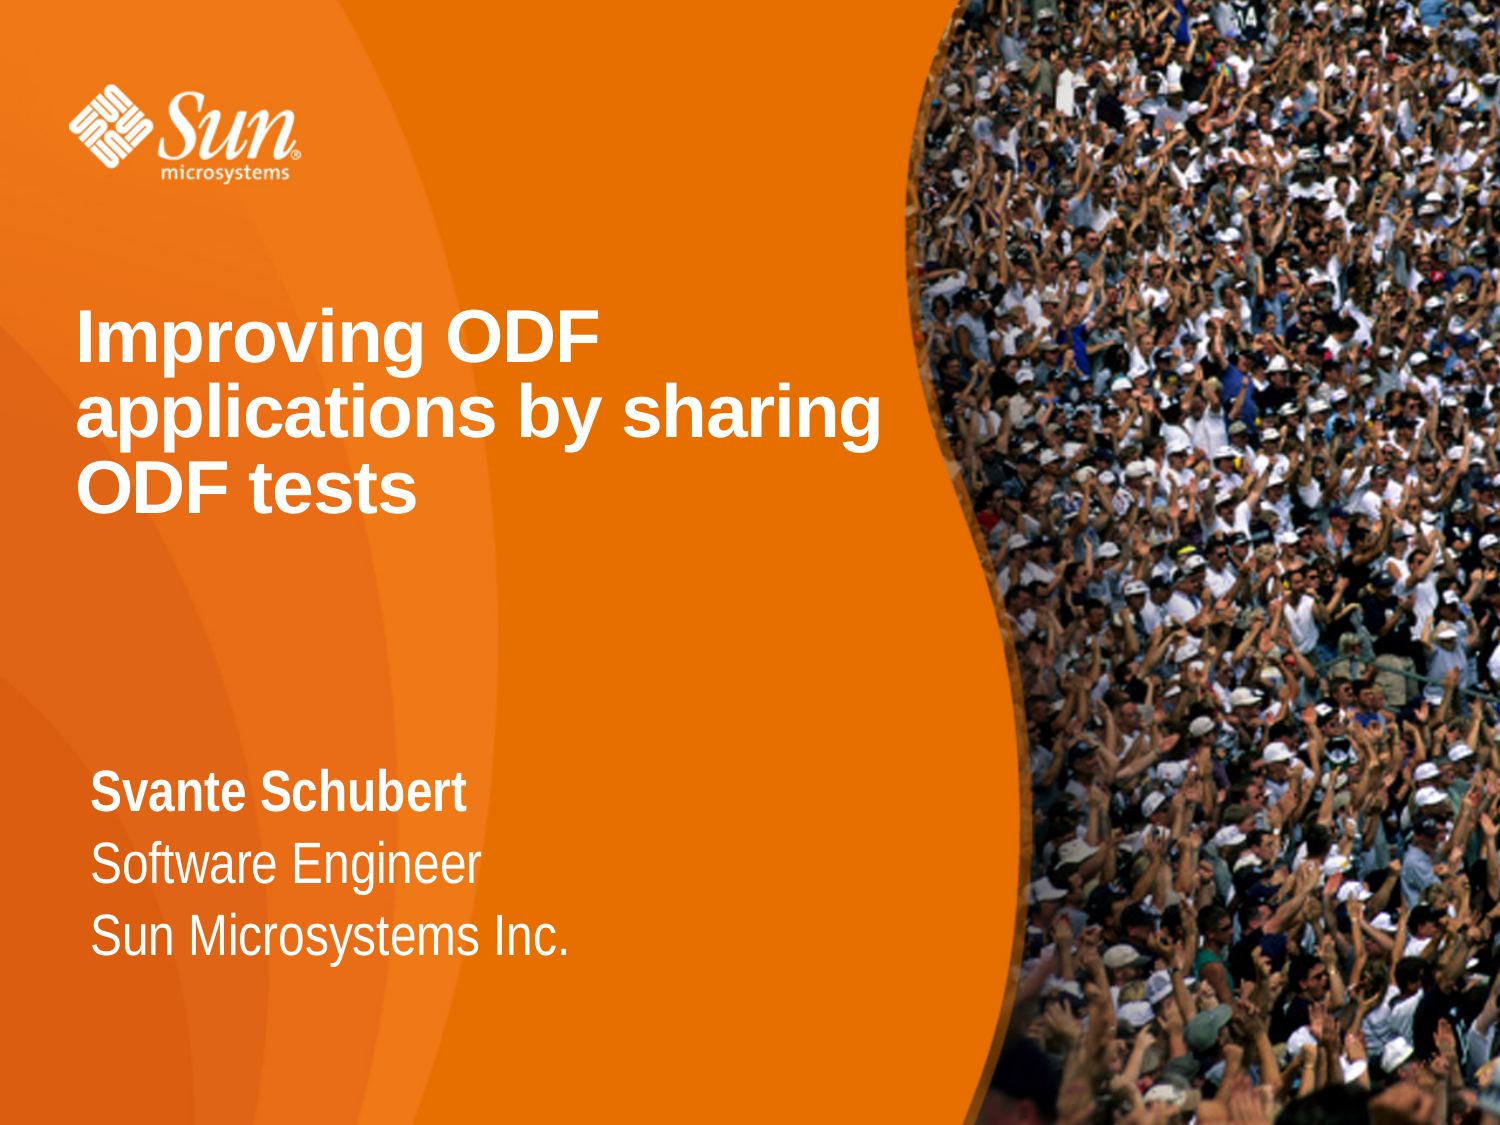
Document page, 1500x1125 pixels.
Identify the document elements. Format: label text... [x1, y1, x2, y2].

title Improving ODF applications by sharing ODF tests [75, 293, 894, 529]
picture [0, 0, 1500, 1125]
list Svante Schubert Software Engineer Sun Microsystems Inc. [90, 766, 1080, 978]
